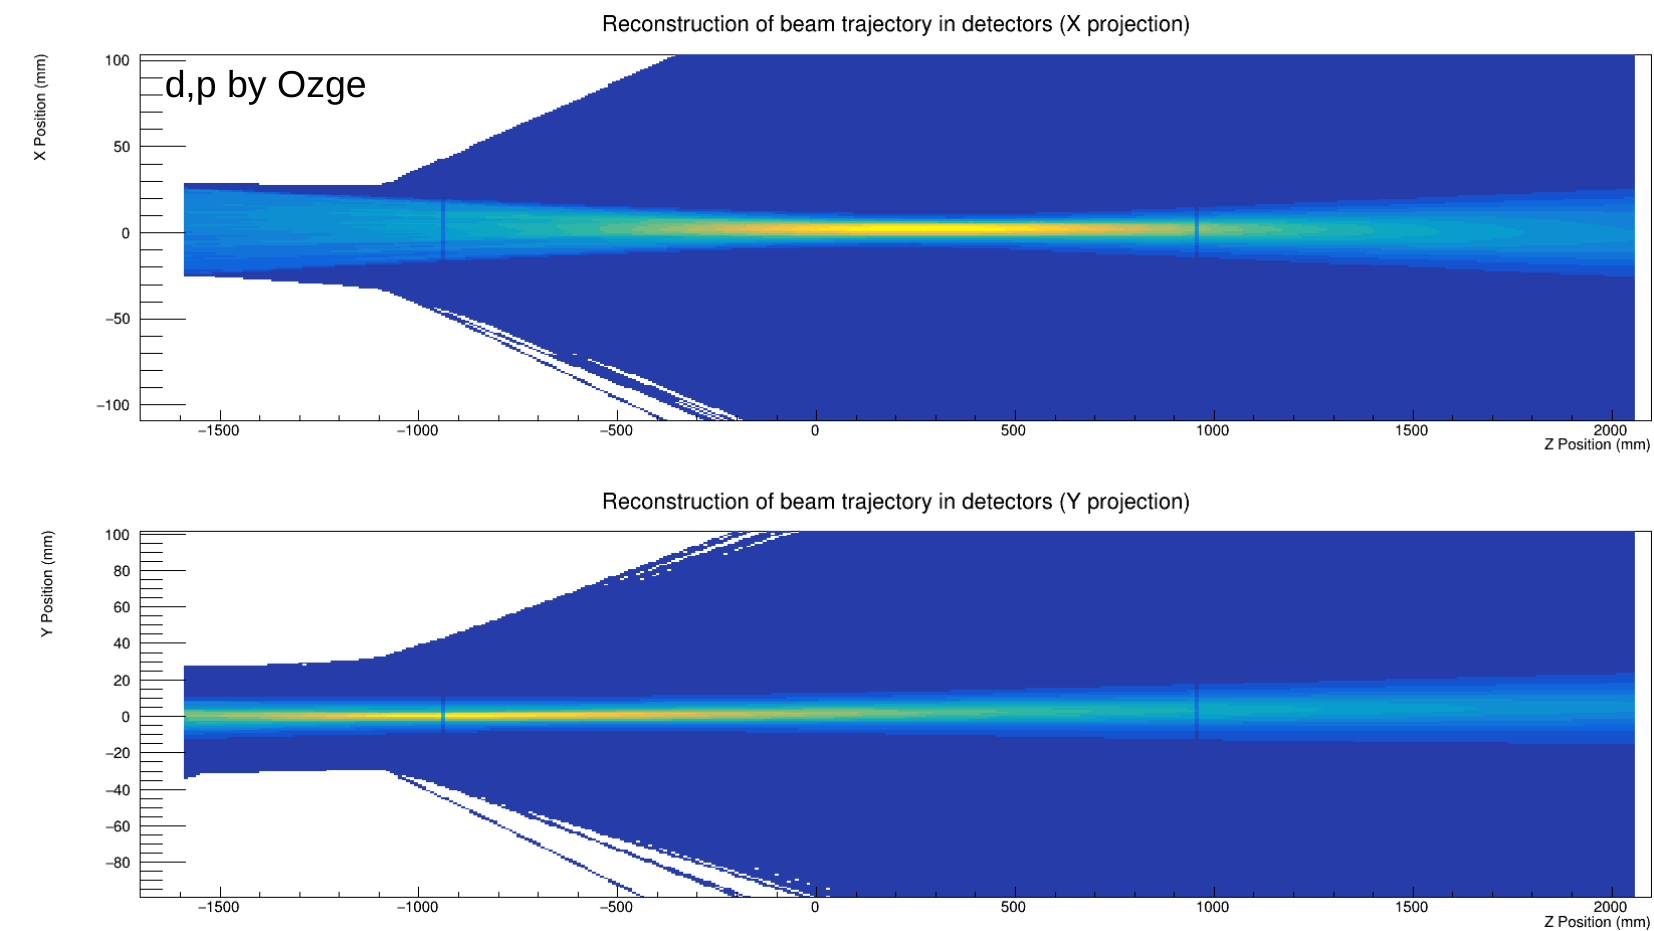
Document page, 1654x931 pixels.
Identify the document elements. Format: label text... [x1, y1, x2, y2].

text_box d,p by Ozge [150, 55, 413, 155]
picture [6, 2, 1654, 931]
